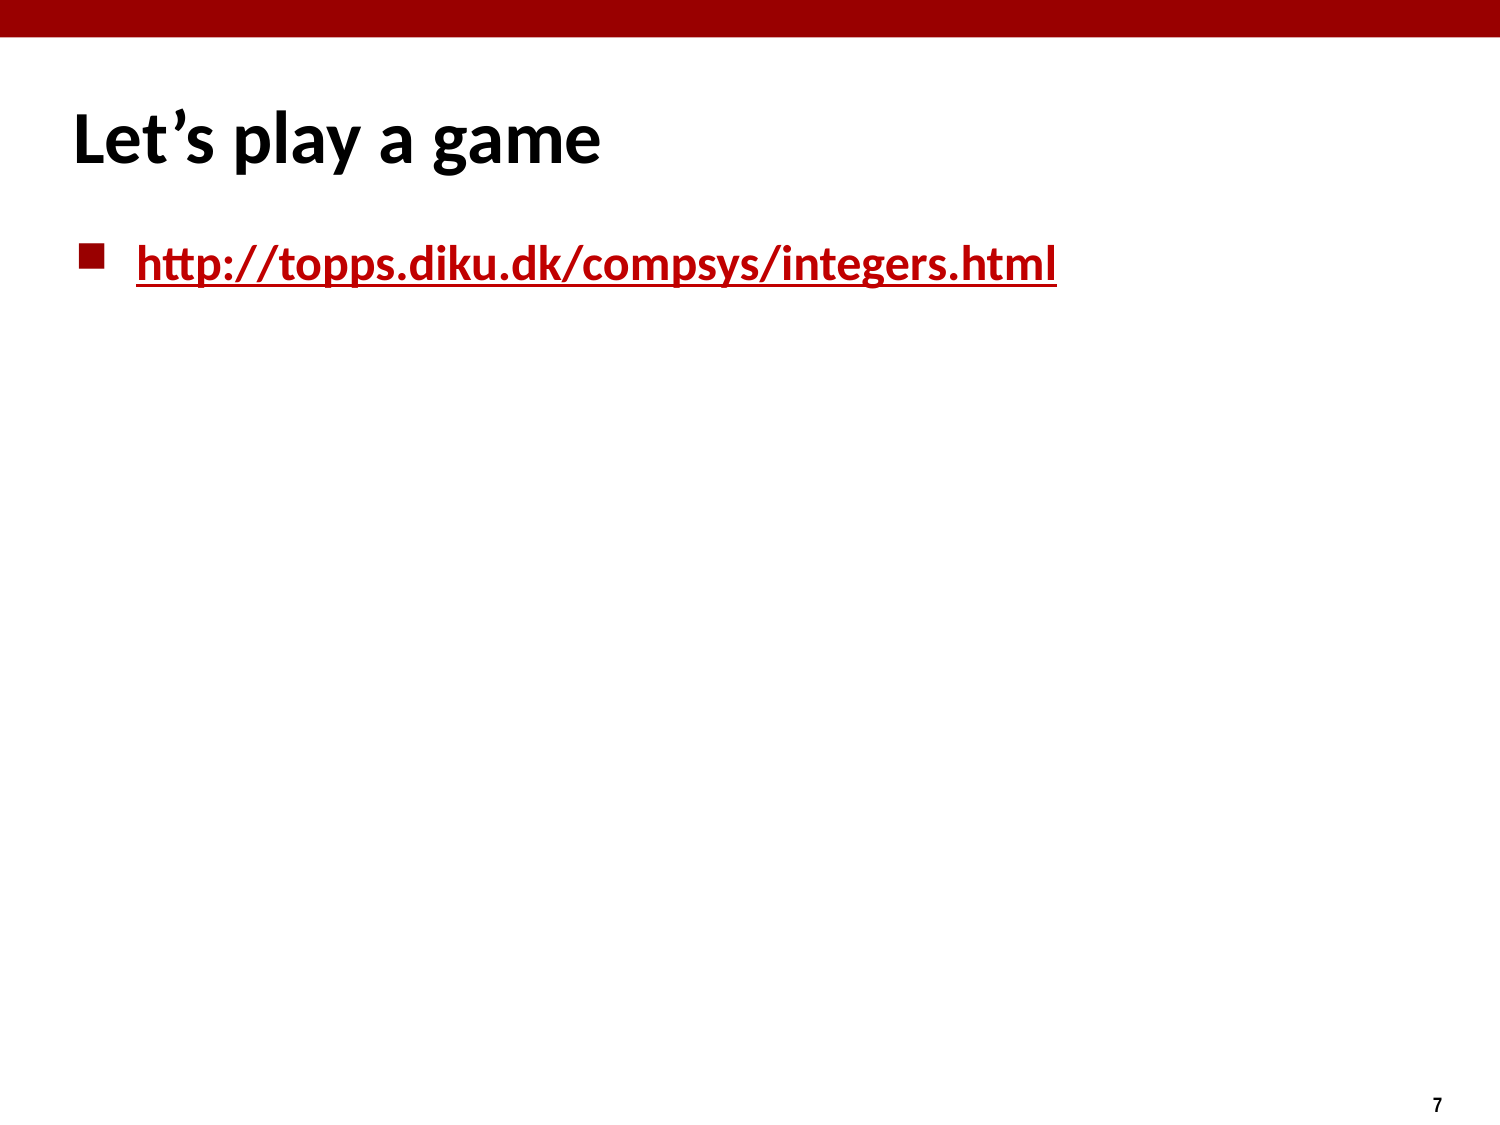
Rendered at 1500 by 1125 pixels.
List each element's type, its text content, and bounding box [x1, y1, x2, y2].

text_box Let’s play a game [58, 71, 1304, 197]
text_box http://topps.diku.dk/compsys/integers.html [65, 223, 1361, 1039]
